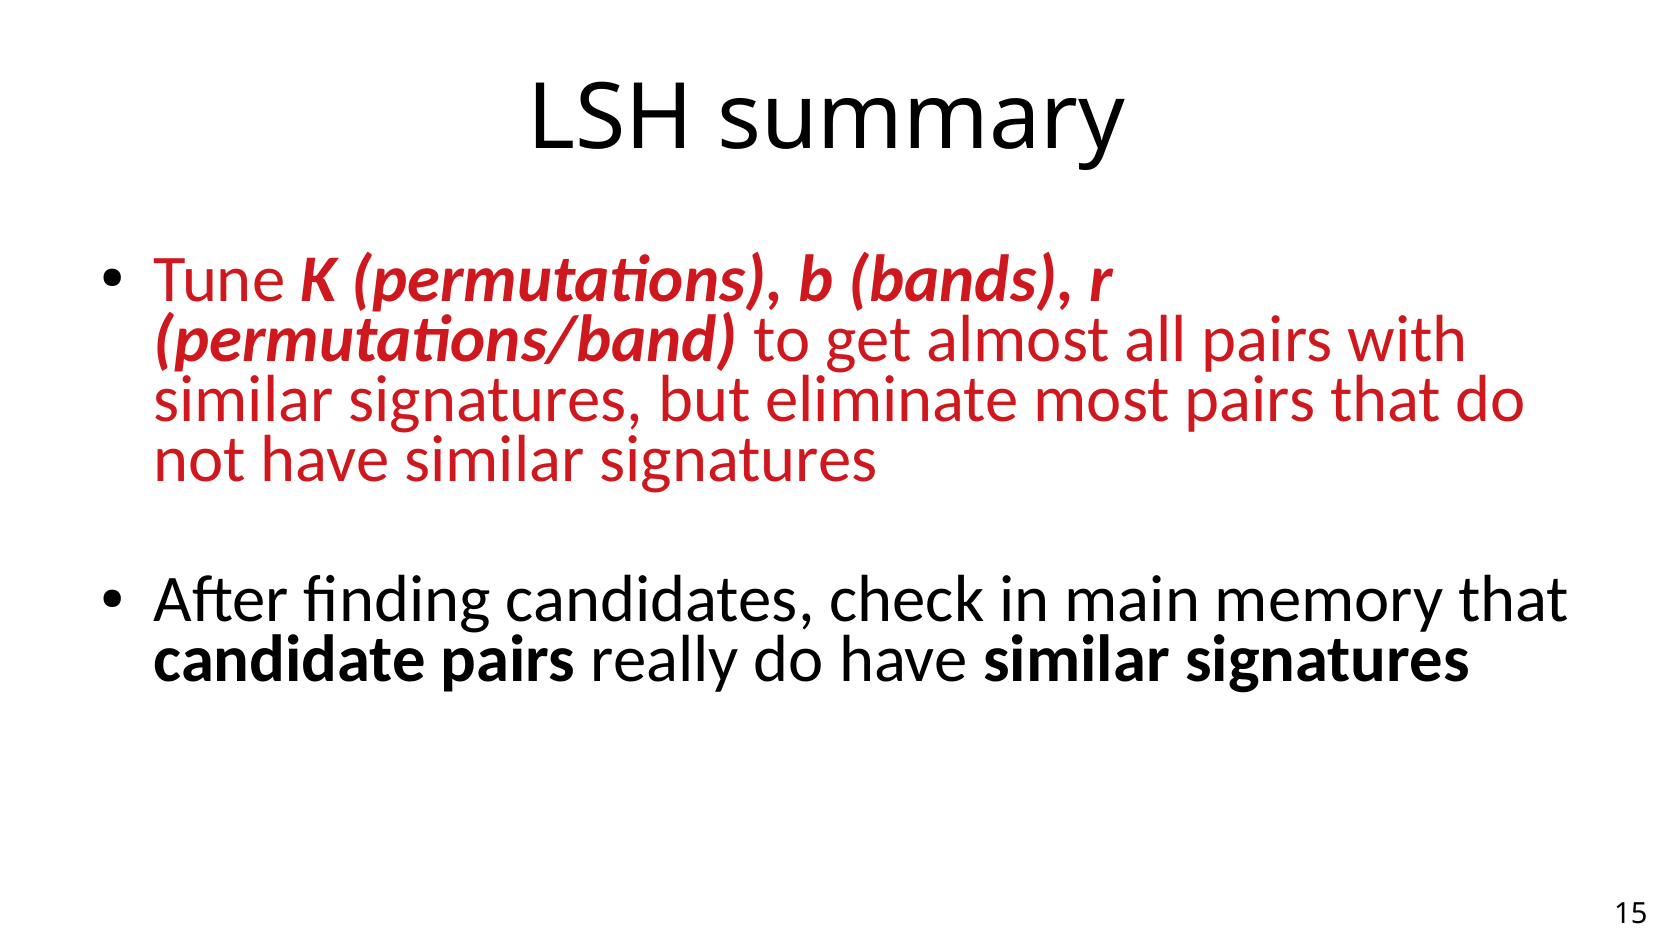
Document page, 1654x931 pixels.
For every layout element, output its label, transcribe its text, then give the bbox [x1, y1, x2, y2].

list Tune K (permutations), b (bands), r (permutations/band) to get almost all pairs with similar signatures, but eliminate most pairs that do not have similar signatures After finding candidates, check in main memory that candidate pairs really do have similar signatures [82, 253, 1571, 793]
title LSH summary [82, 1, 1571, 226]
